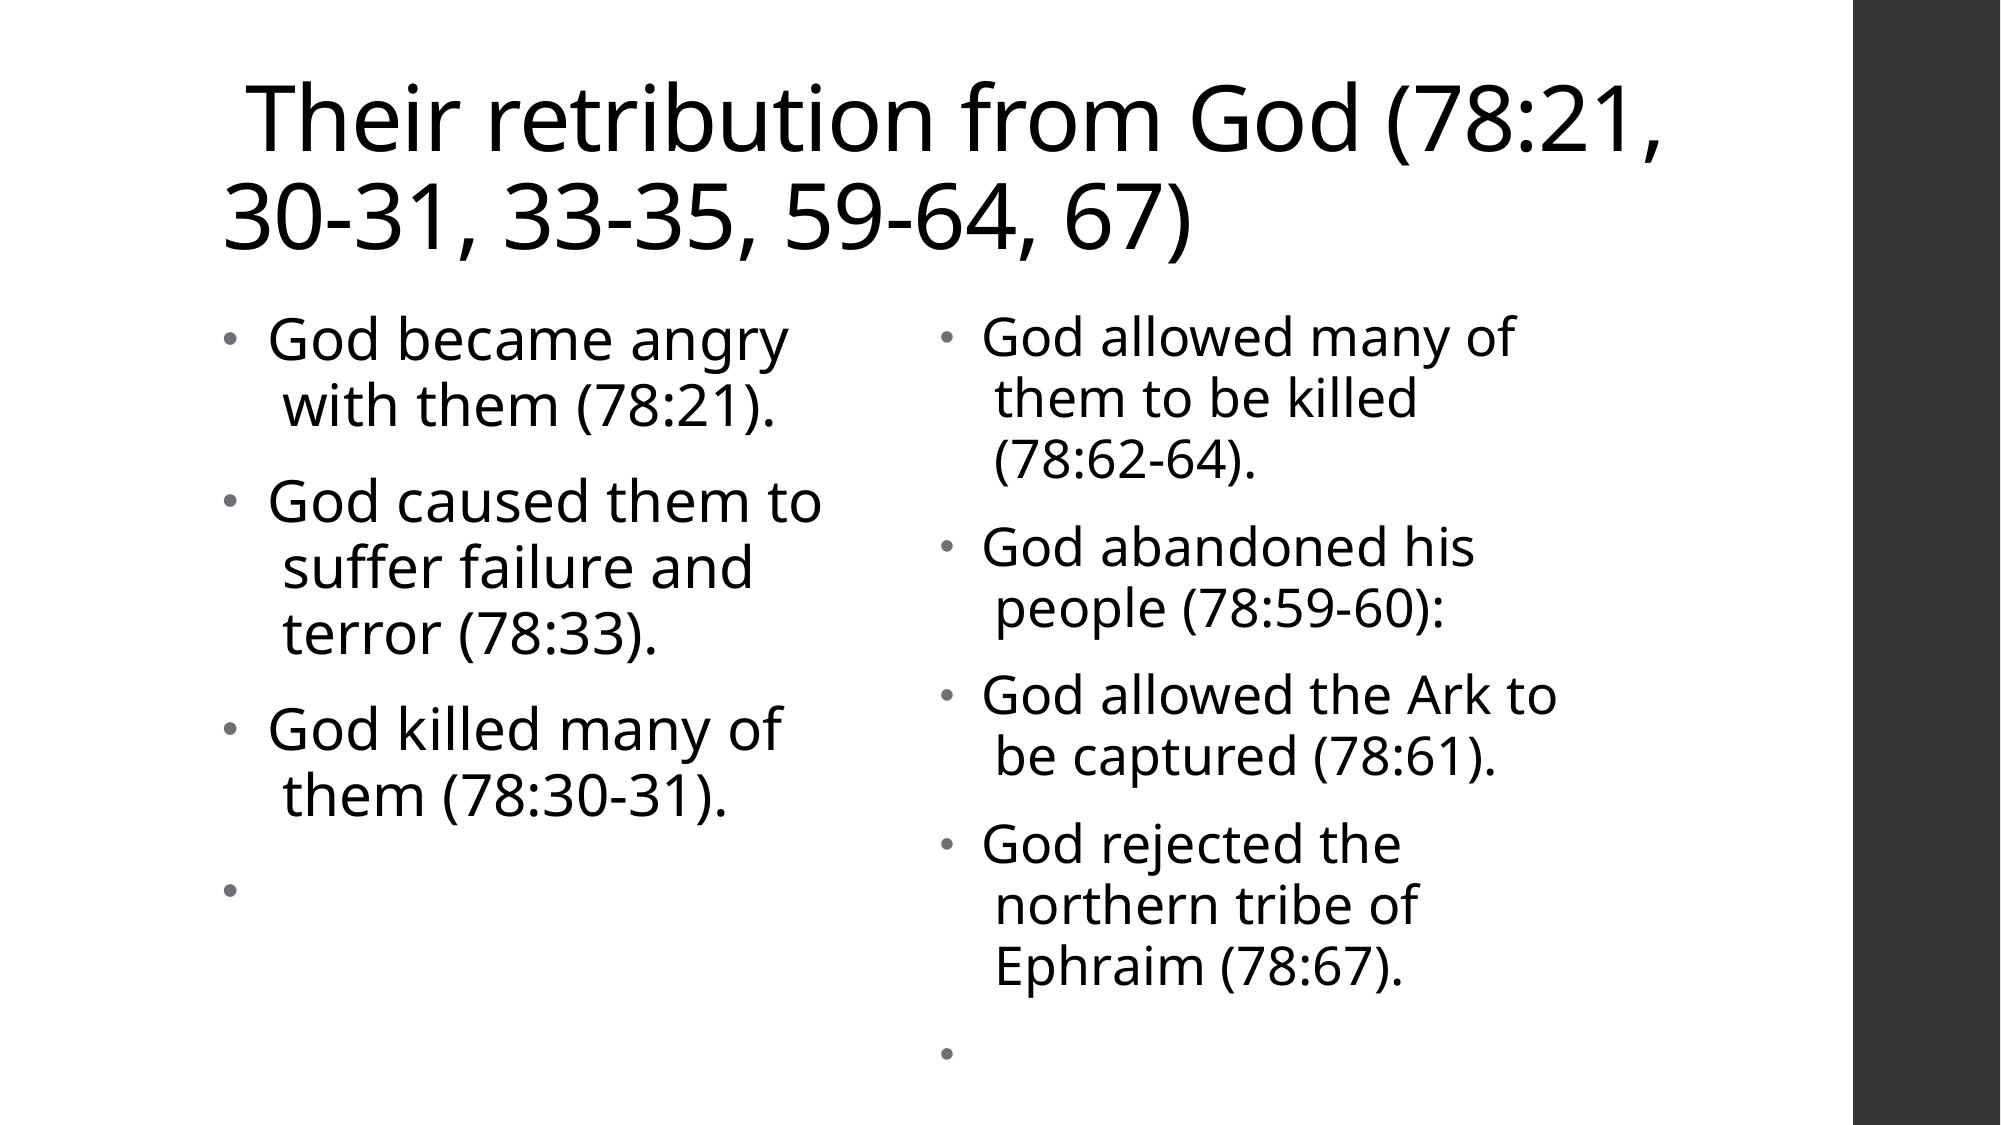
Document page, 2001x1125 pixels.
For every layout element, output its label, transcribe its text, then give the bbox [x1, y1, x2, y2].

list God allowed many of them to be killed (78:62-64). God abandoned his people (78:59-60): God allowed the Ark to be captured (78:61). God rejected the northern tribe of Ephraim (78:67). [924, 299, 1617, 1014]
list God became angry with them (78:21). God caused them to suffer failure and terror (78:33). God killed many of them (78:30-31). [207, 299, 900, 1014]
title Their retribution from God (78:21, 30-31, 33-35, 59-64, 67) [206, 60, 1797, 278]
